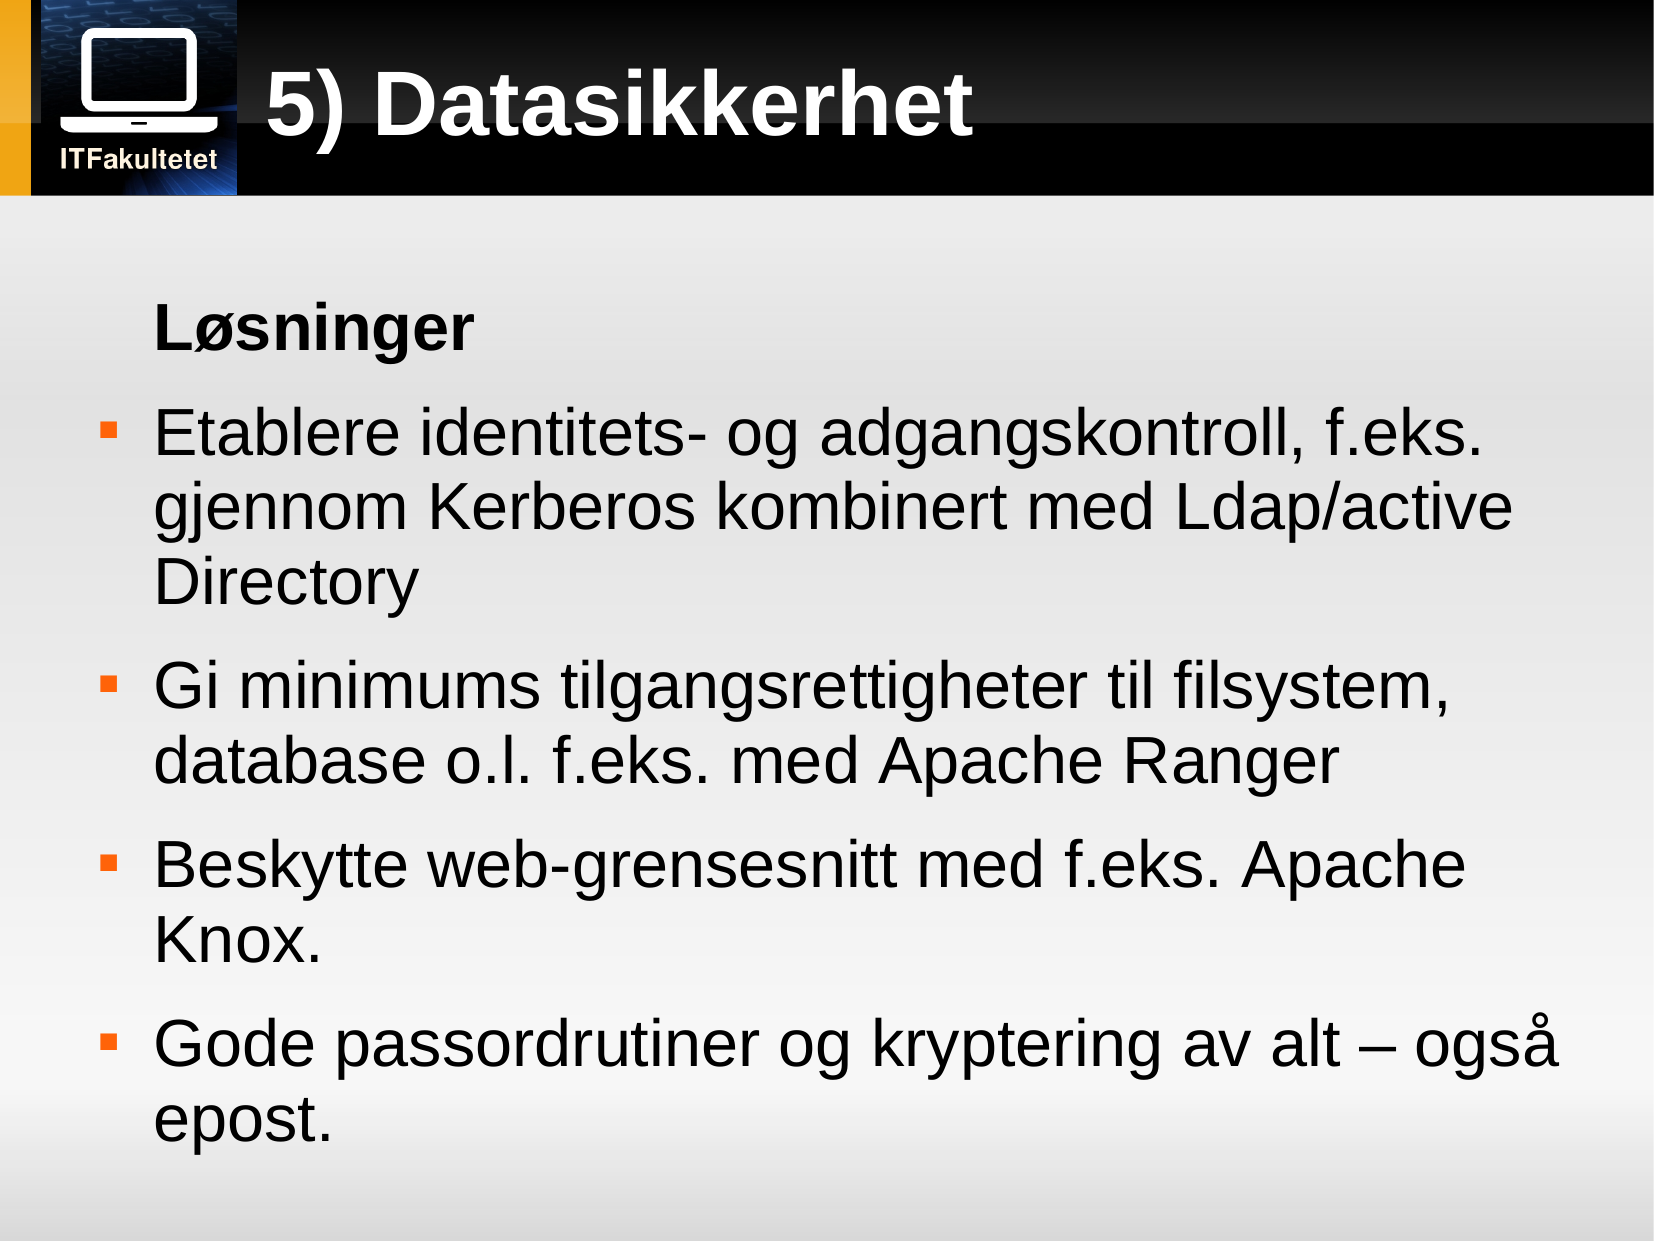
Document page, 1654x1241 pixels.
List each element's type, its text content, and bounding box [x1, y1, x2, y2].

list Løsninger Etablere identitets- og adgangskontroll, f.eks. gjennom Kerberos kombinert med Ldap/active Directory Gi minimums tilgangsrettigheter til filsystem, database o.l. f.eks. med Apache Ranger Beskytte web-grensesnitt med f.eks. Apache Knox. Gode passordrutiner og kryptering av alt – også epost. [82, 290, 1571, 1157]
title 5) Datasikkerhet [265, 0, 1565, 208]
picture [0, 0, 1654, 1241]
